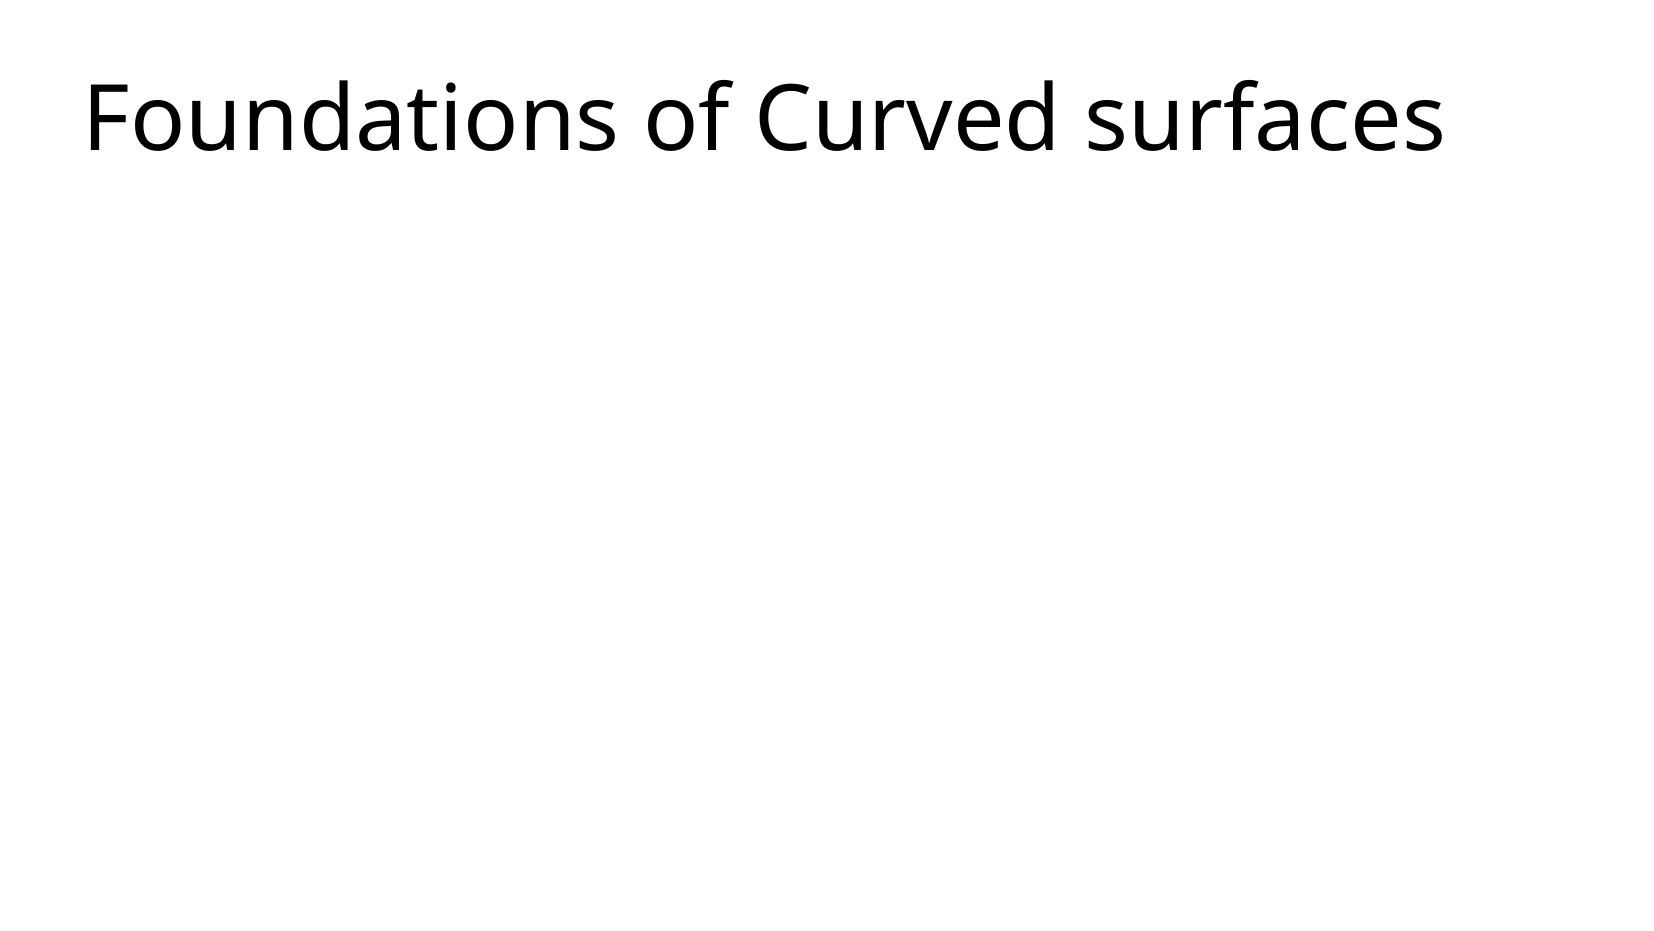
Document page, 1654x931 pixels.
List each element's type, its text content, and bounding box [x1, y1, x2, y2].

title Foundations of Curved surfaces [82, 37, 1571, 193]
